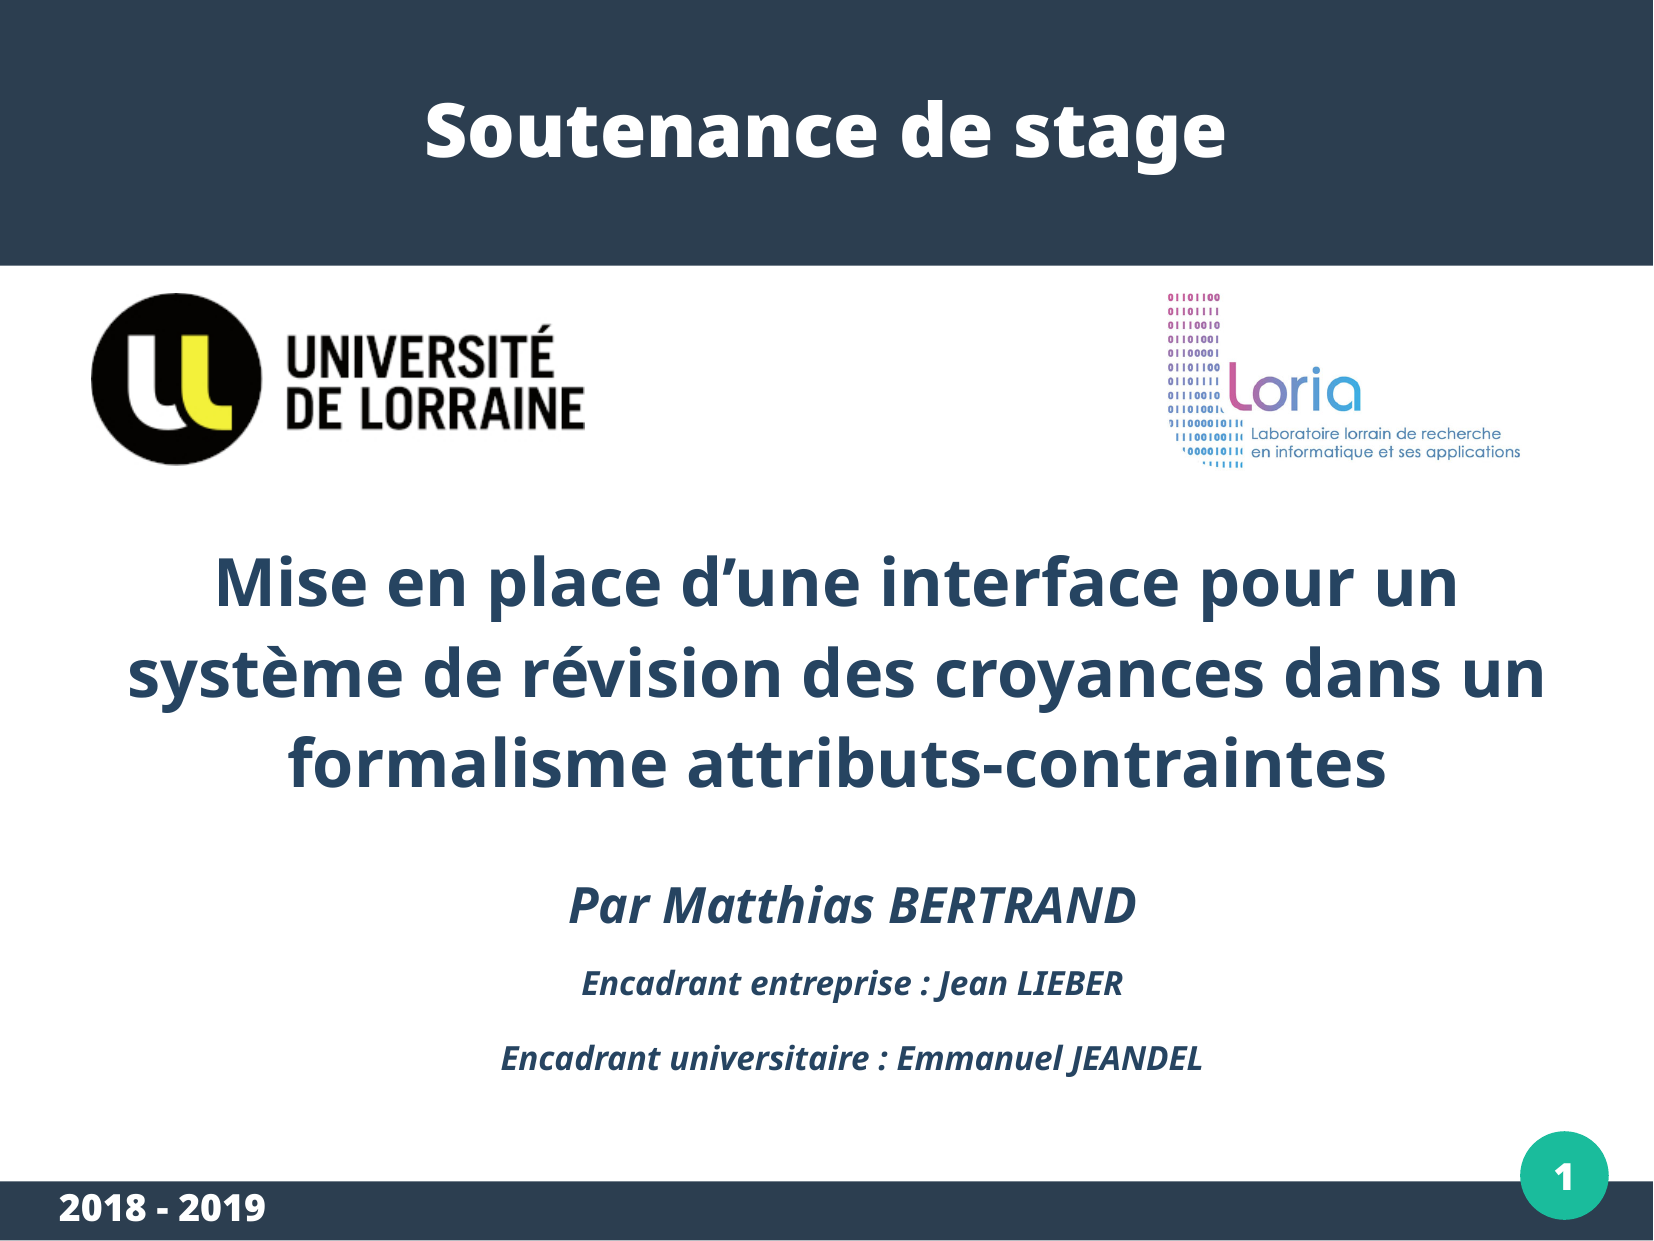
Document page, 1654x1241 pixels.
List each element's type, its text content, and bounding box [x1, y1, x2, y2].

list Par Matthias BERTRAND [0, 750, 1635, 960]
list Mise en place d’une interface pour un système de révision des croyances dans un formalisme attributs-contraintes [0, 414, 1605, 750]
picture [1154, 280, 1532, 481]
list Encadrant entreprise : Jean LIEBER Encadrant universitaire : Emmanuel JEANDEL [0, 960, 1635, 1081]
title Soutenance de stage [58, 49, 1594, 207]
picture [91, 293, 585, 466]
